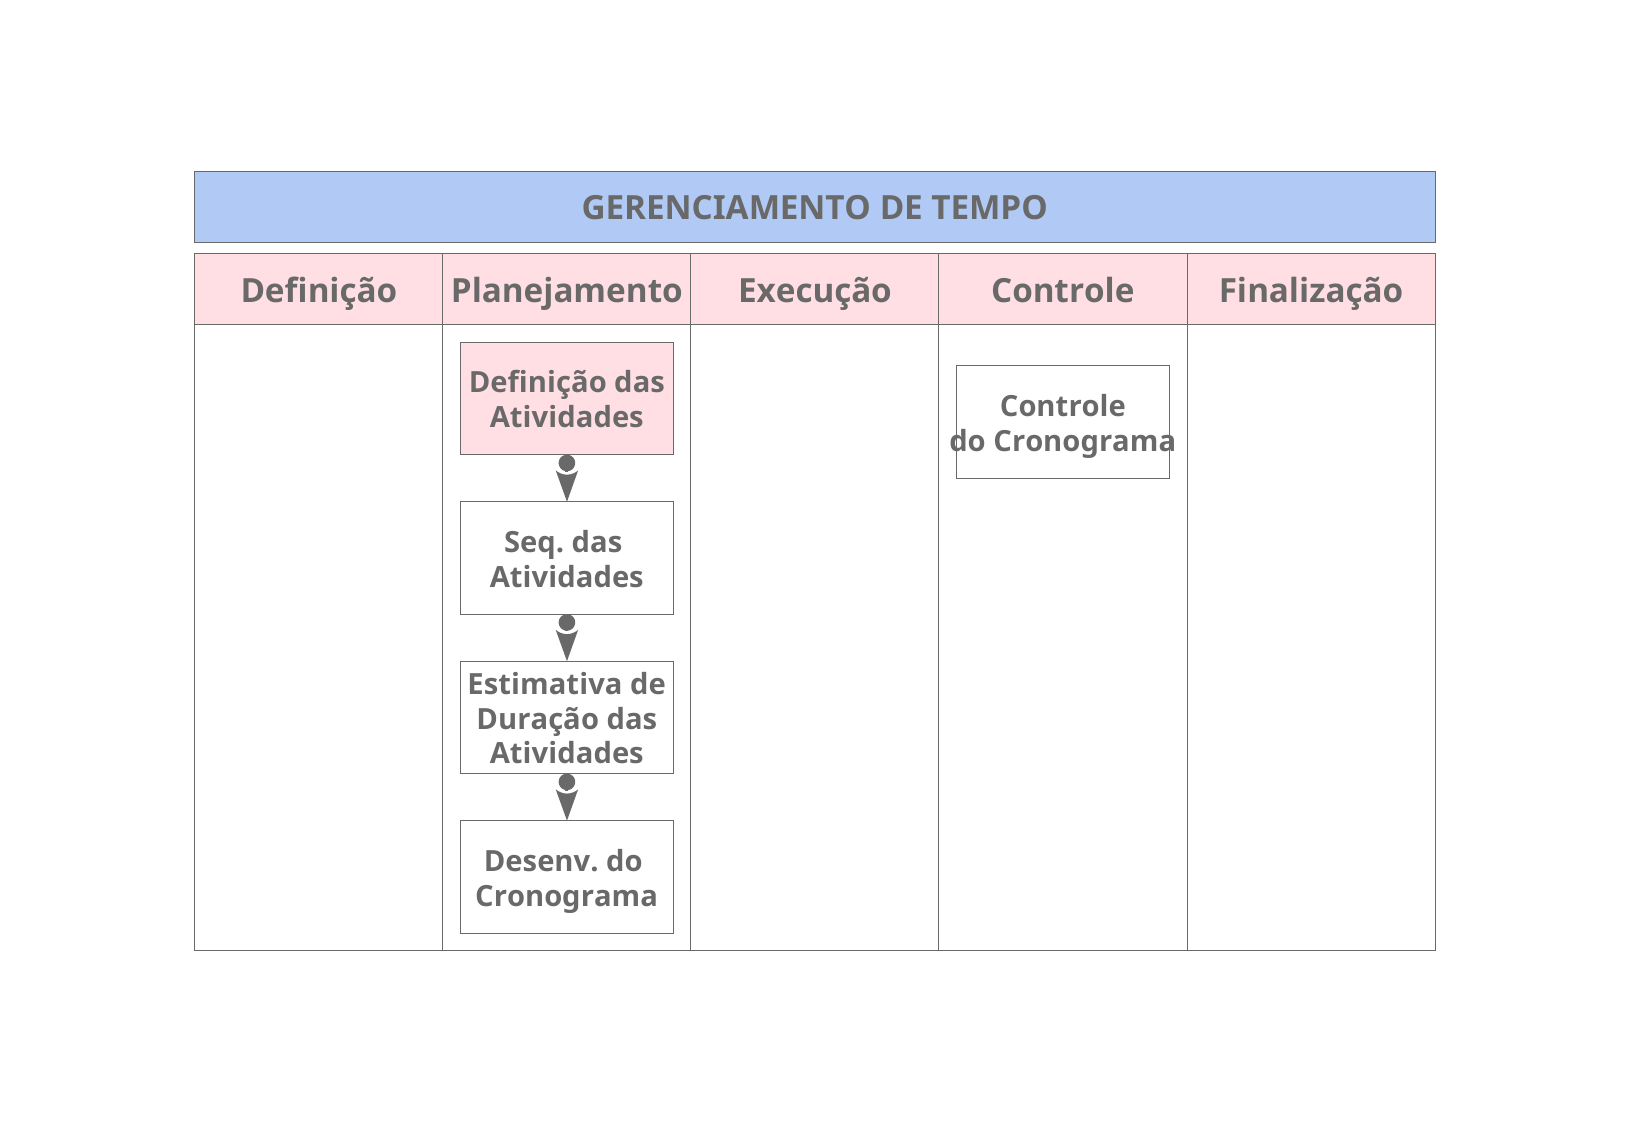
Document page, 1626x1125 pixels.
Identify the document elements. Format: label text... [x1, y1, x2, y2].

text_box Seq. das Atividades [460, 501, 674, 615]
text_box Desenv. do Cronograma [460, 820, 674, 934]
text_box Definição [194, 253, 442, 325]
text_box Estimativa de Duração das Atividades [460, 661, 674, 774]
text_box Finalização [1187, 253, 1436, 325]
text_box Planejamento [442, 253, 690, 325]
text_box Execução [690, 253, 938, 325]
text_box Definição das Atividades [460, 342, 674, 455]
text_box [194, 325, 1436, 951]
text_box GERENCIAMENTO DE TEMPO [194, 171, 1436, 243]
text_box Controle [938, 253, 1187, 325]
text_box Controle do Cronograma [956, 365, 1170, 479]
